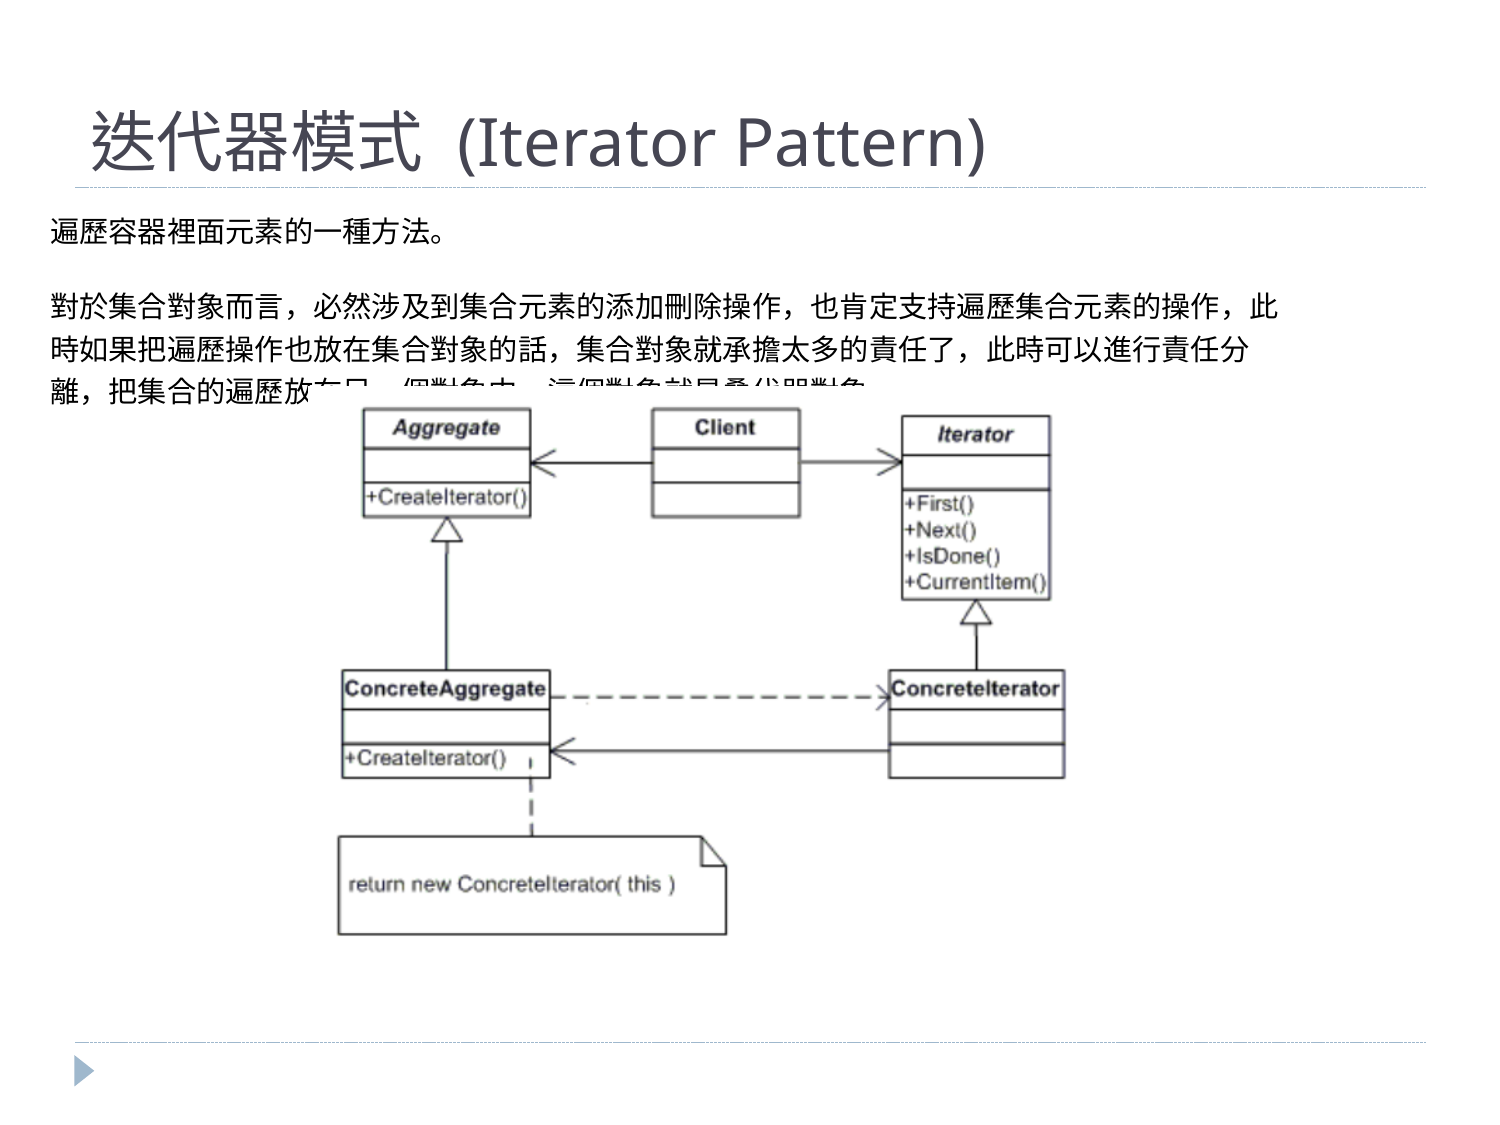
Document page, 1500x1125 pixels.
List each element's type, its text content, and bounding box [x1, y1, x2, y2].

picture [308, 386, 1075, 942]
title 迭代器模式 (Iterator Pattern) [75, 25, 1426, 188]
text_box 遍歷容器裡面元素的一種方法。 對於集合對象而言，必然涉及到集合元素的添加刪除操作，也肯定支持遍歷集合元素的操作，此時如果把遍歷操作也放在集合對象的話，集合對象就承擔太多的責任了，此時可以進行責任分離，把集合的遍歷放在另一個對象中，這個對象就是叠代器對象 [35, 200, 1300, 942]
